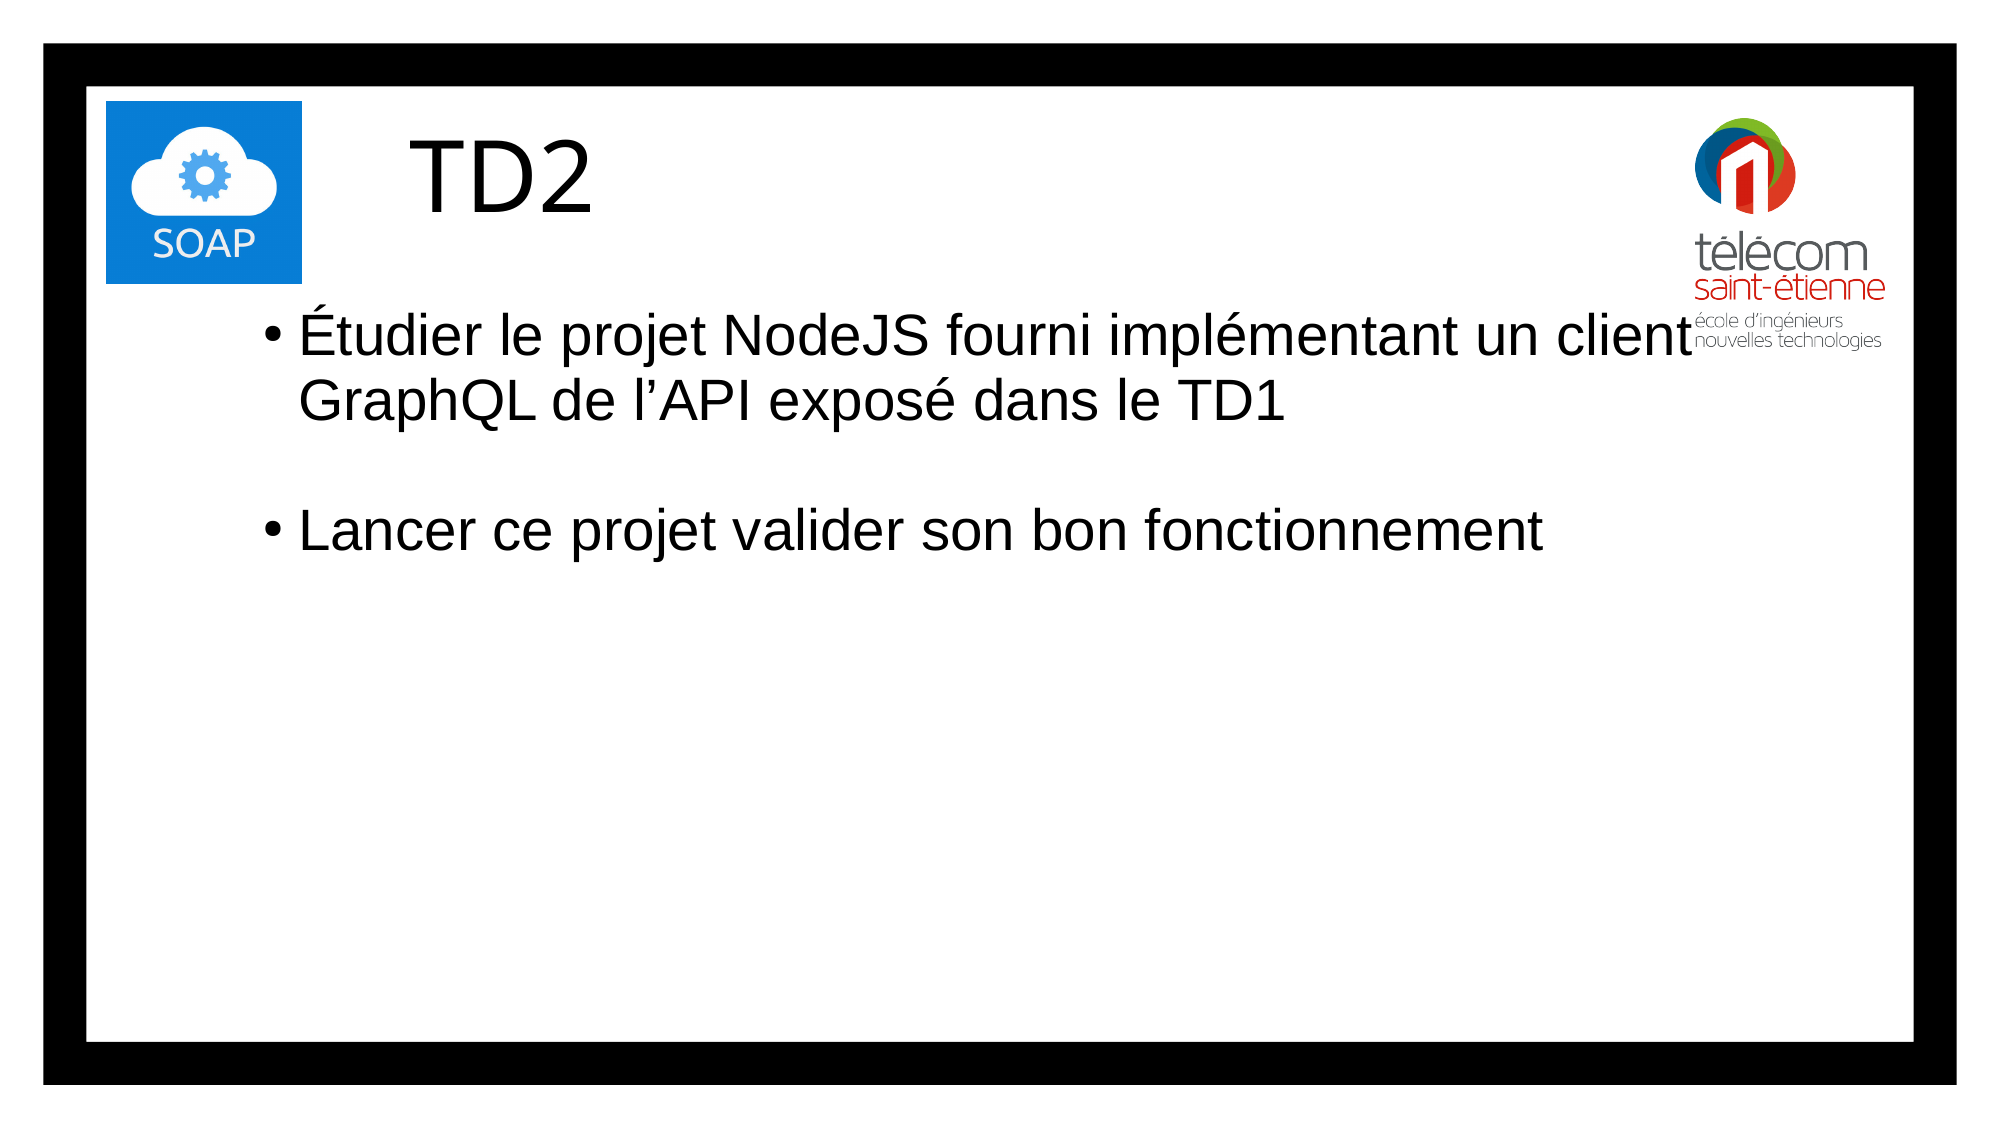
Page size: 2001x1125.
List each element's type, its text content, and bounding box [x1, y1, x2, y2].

text_box Étudier le projet NodeJS fourni implémentant un client GraphQL de l’API exposé dans le TD1 Lancer ce projet valider son bon fonctionnement [248, 295, 1878, 1028]
picture [1695, 118, 1885, 351]
picture [106, 101, 302, 284]
title TD2 [389, 105, 1869, 272]
